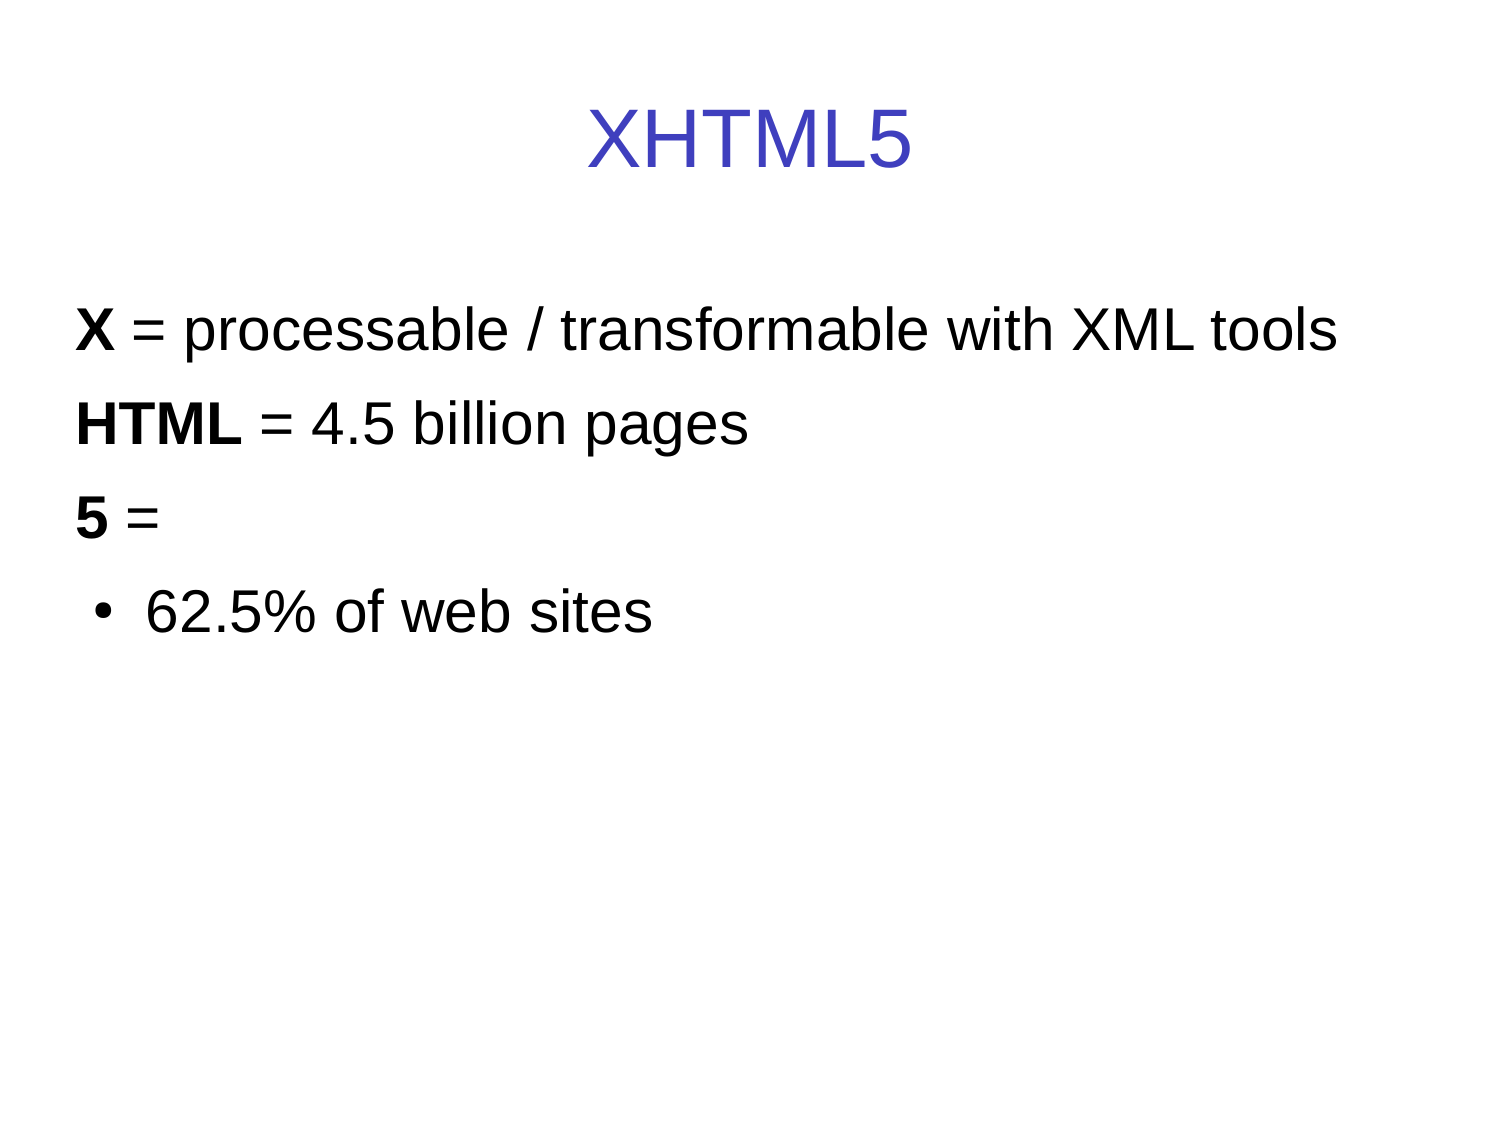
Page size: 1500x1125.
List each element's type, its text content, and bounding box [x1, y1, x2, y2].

title XHTML5 [75, 44, 1425, 233]
list X = processable / transformable with XML tools HTML = 4.5 billion pages 5 = 62.5% of web sites [75, 295, 1425, 1063]
